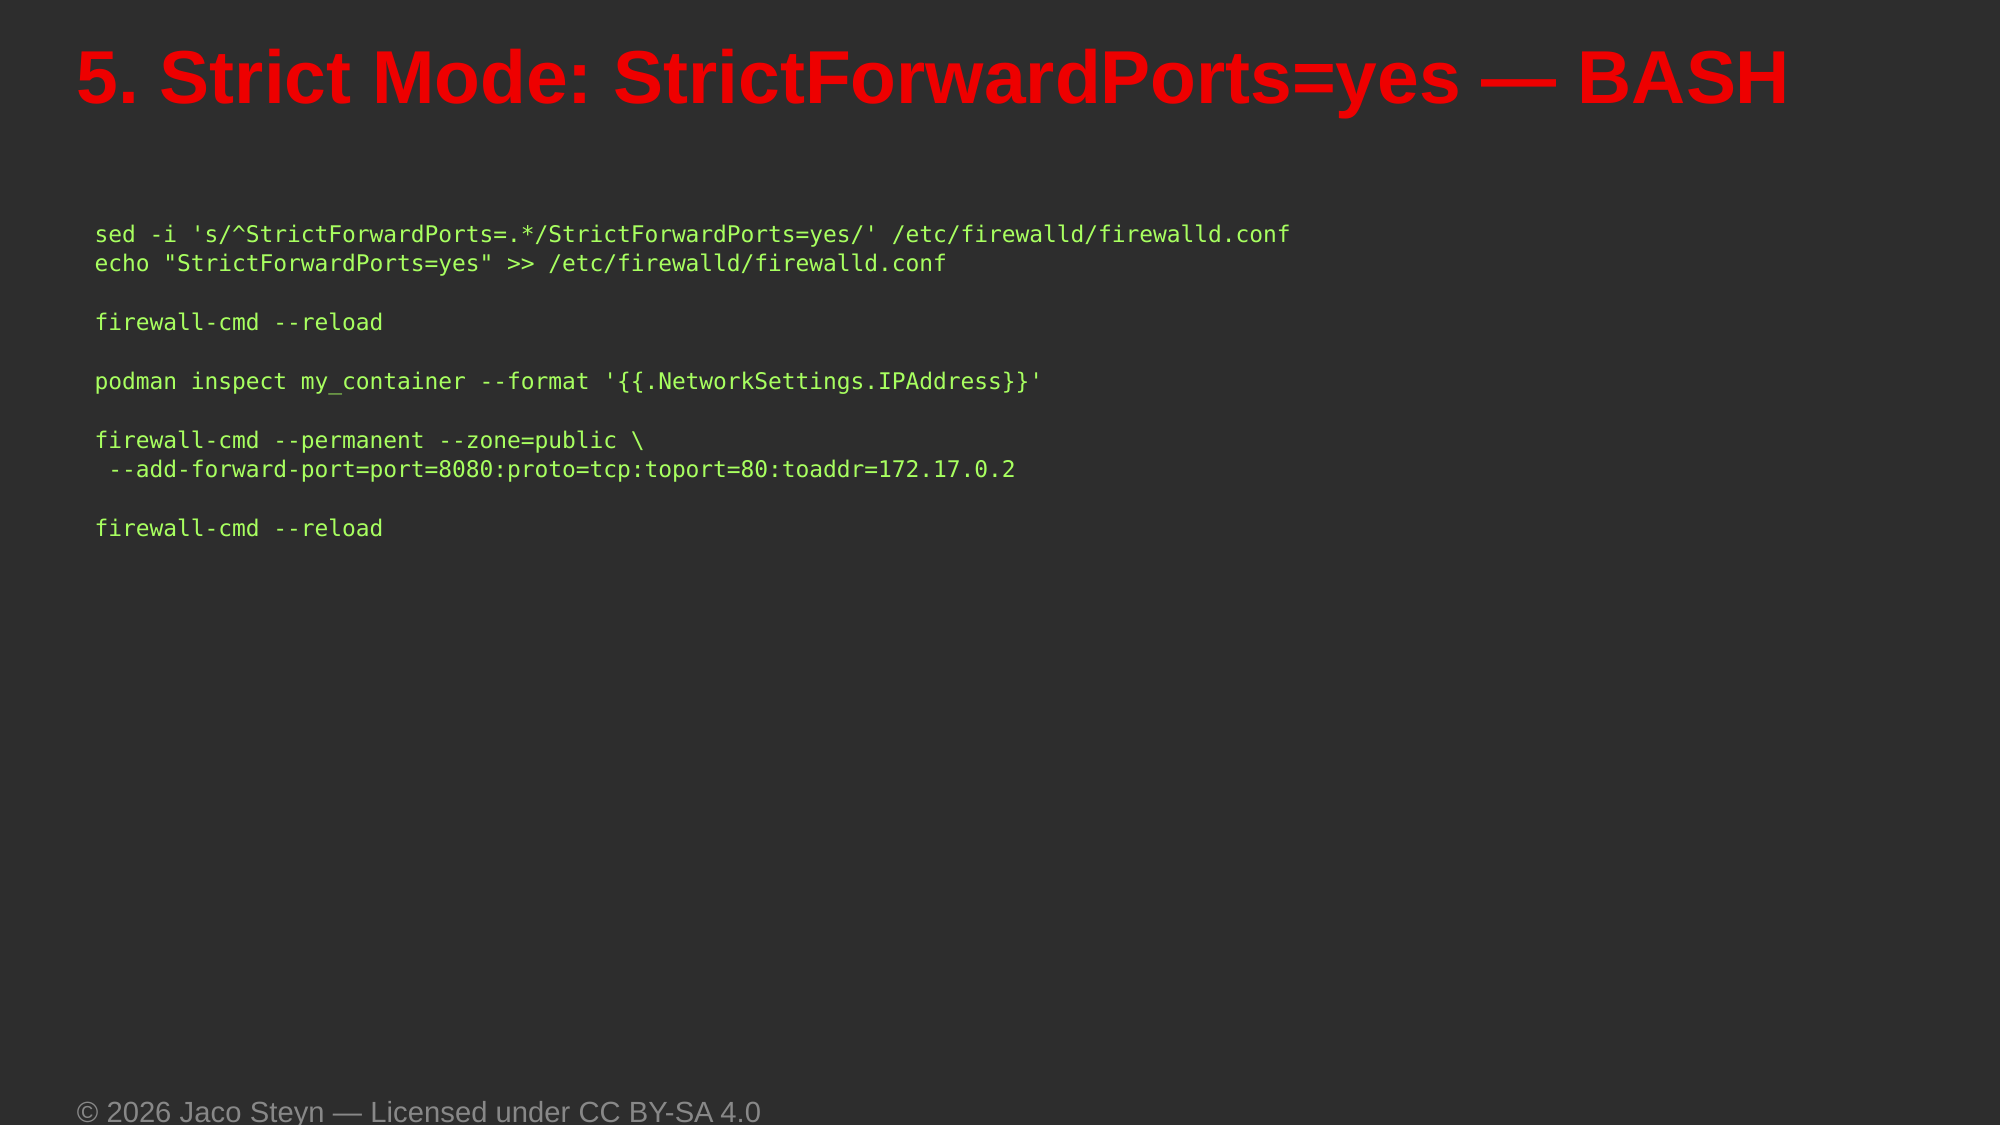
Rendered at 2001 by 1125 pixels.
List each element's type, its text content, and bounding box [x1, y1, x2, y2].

text_box 5. Strict Mode: StrictForwardPorts=yes — BASH [59, 23, 1942, 178]
text_box © 2026 Jaco Steyn — Licensed under CC BY-SA 4.0 [59, 1083, 1942, 1120]
text_box sed -i 's/^StrictForwardPorts=.*/StrictForwardPorts=yes/' /etc/firewalld/firewalld.conf echo "StrictForwardPorts=yes" >> /etc/firewalld/firewalld.conf firewall-cmd --reload podman inspect my_container --format '{{.NetworkSettings.IPAddress}}' firewall-cmd --permanent --zone=public \ --add-forward-port=port=8080:proto=tcp:toport=80:toaddr=172.17.0.2 firewall-cmd --reload [59, 194, 1942, 1052]
